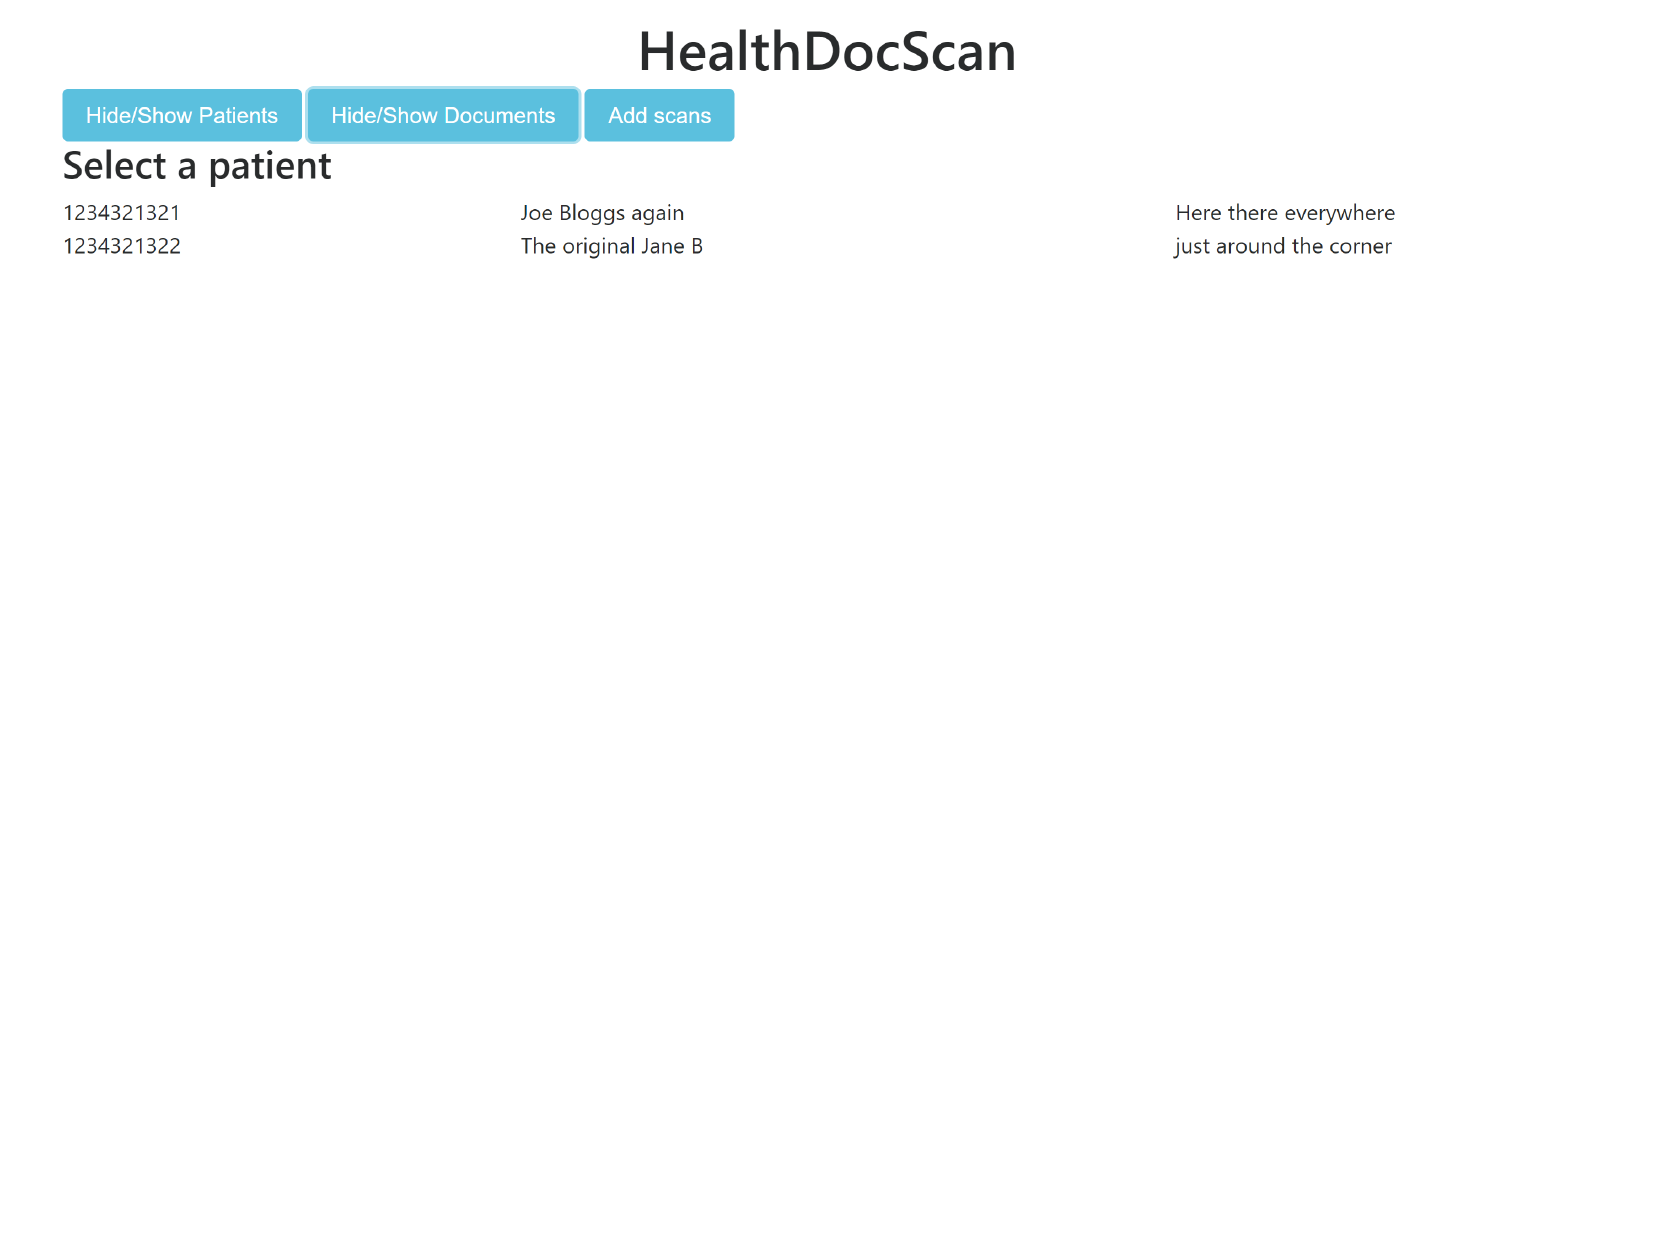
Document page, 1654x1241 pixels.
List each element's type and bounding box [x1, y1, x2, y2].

picture [0, 17, 1654, 1120]
